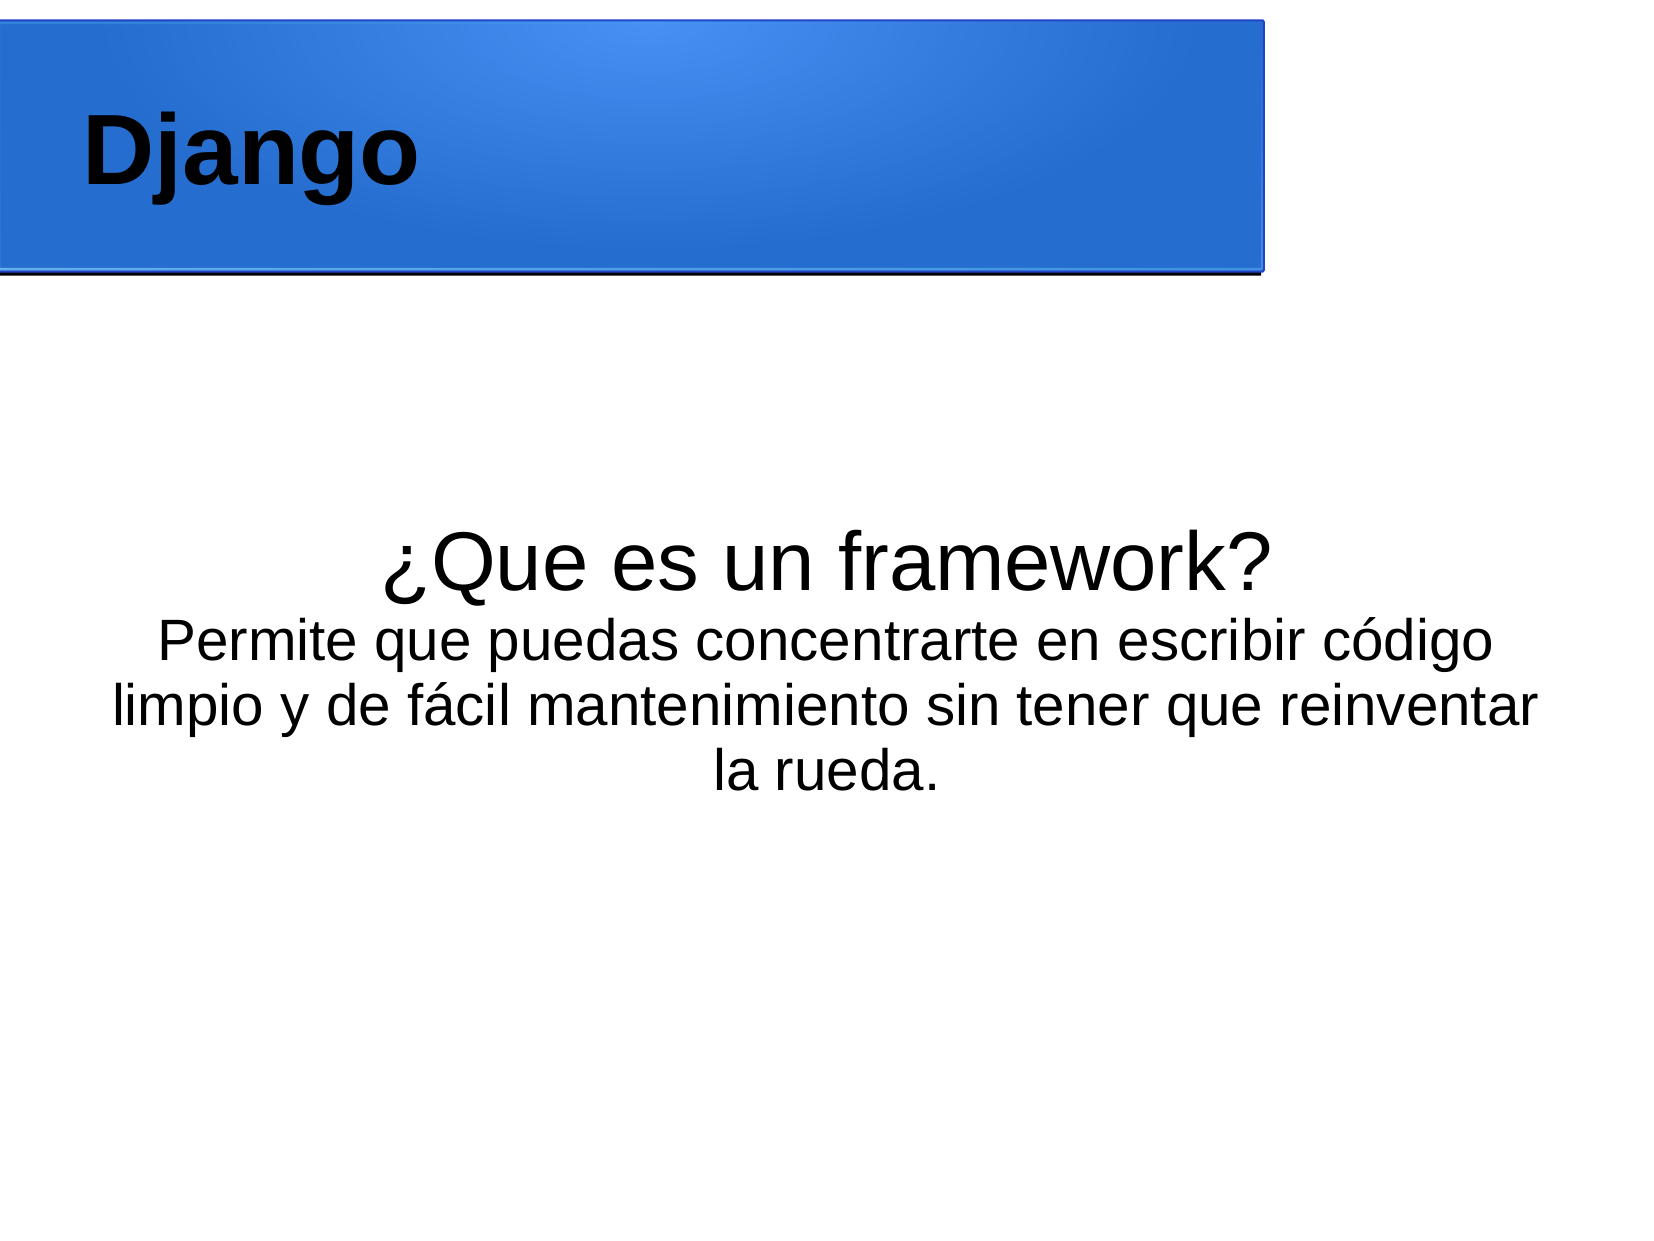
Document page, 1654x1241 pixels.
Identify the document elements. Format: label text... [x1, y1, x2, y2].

subtitle ¿Que es un framework? Permite que puedas concentrarte en escribir código limpio y de fácil mantenimiento sin tener que reinventar la rueda. [82, 299, 1571, 1019]
title Django [82, 47, 1235, 252]
